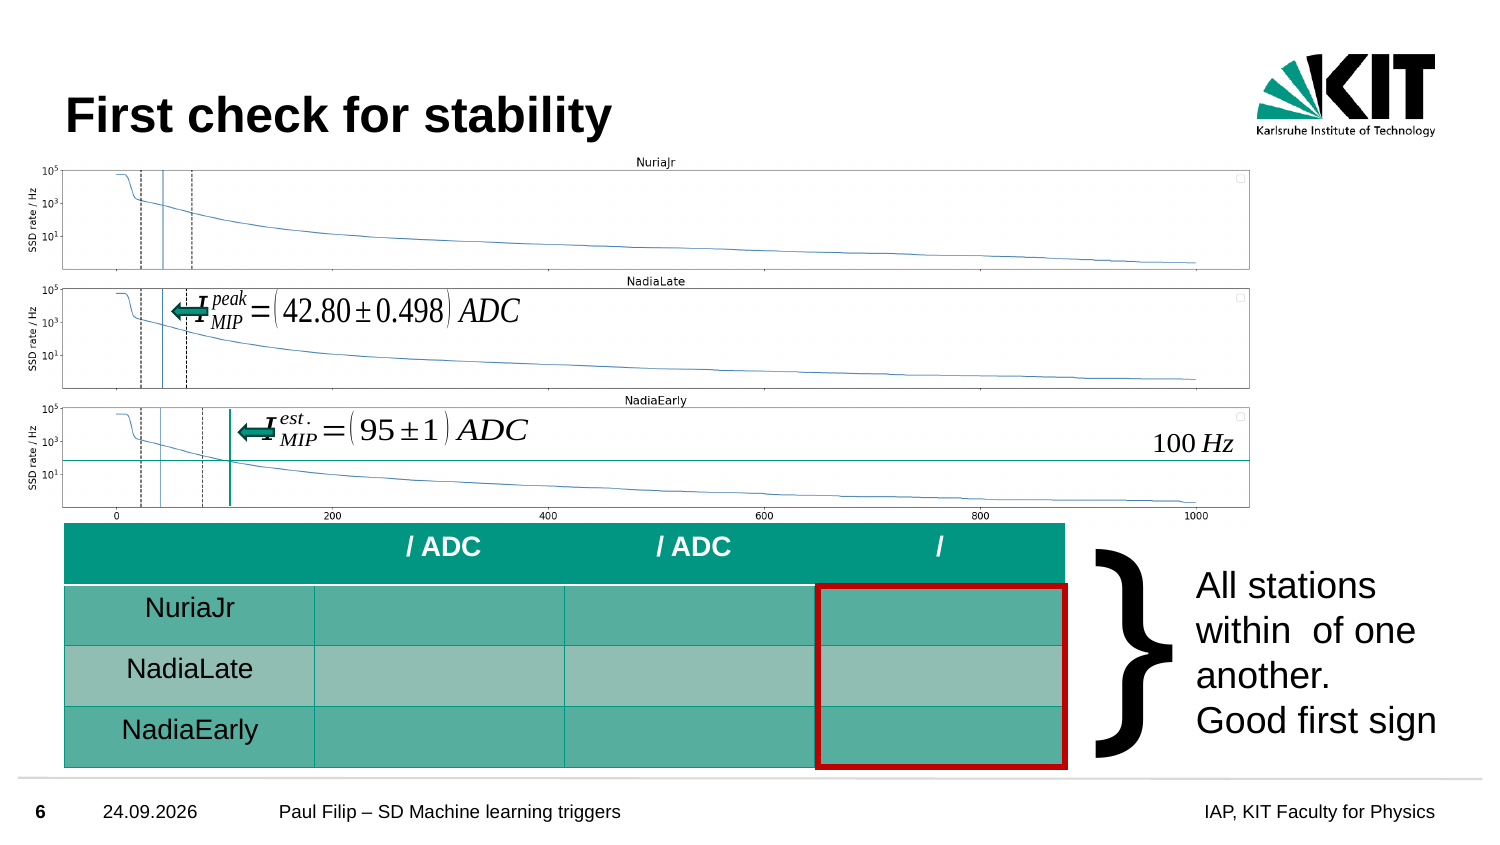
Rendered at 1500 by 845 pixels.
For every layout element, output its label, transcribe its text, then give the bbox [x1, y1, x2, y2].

text_box All stations within of one another. Good first sign [1181, 554, 1480, 749]
table_cell [821, 646, 1062, 706]
table_cell NadiaEarly [65, 707, 314, 767]
table_cell [565, 646, 814, 706]
slide_number <number> [35, 778, 89, 844]
table_cell [315, 646, 564, 706]
text_box } [1074, 473, 1195, 776]
table_cell [565, 707, 814, 767]
chart [260, 406, 530, 451]
table_header / ADC [565, 524, 814, 584]
table_header / ADC [315, 524, 564, 584]
table_header [65, 524, 314, 584]
table_cell [565, 586, 814, 645]
slide_number 03.02.2024 [102, 778, 272, 844]
title First check for stability [64, 48, 1192, 144]
table_cell [315, 586, 564, 645]
table_cell NuriaJr [65, 586, 314, 645]
table_cell [315, 707, 564, 767]
table_cell NadiaLate [65, 646, 314, 706]
table_cell [821, 589, 1062, 645]
picture [24, 153, 1253, 538]
picture [1257, 54, 1435, 137]
chart [193, 284, 522, 335]
chart [1152, 428, 1236, 459]
table_header / [815, 524, 1064, 583]
table_cell [821, 707, 1062, 764]
